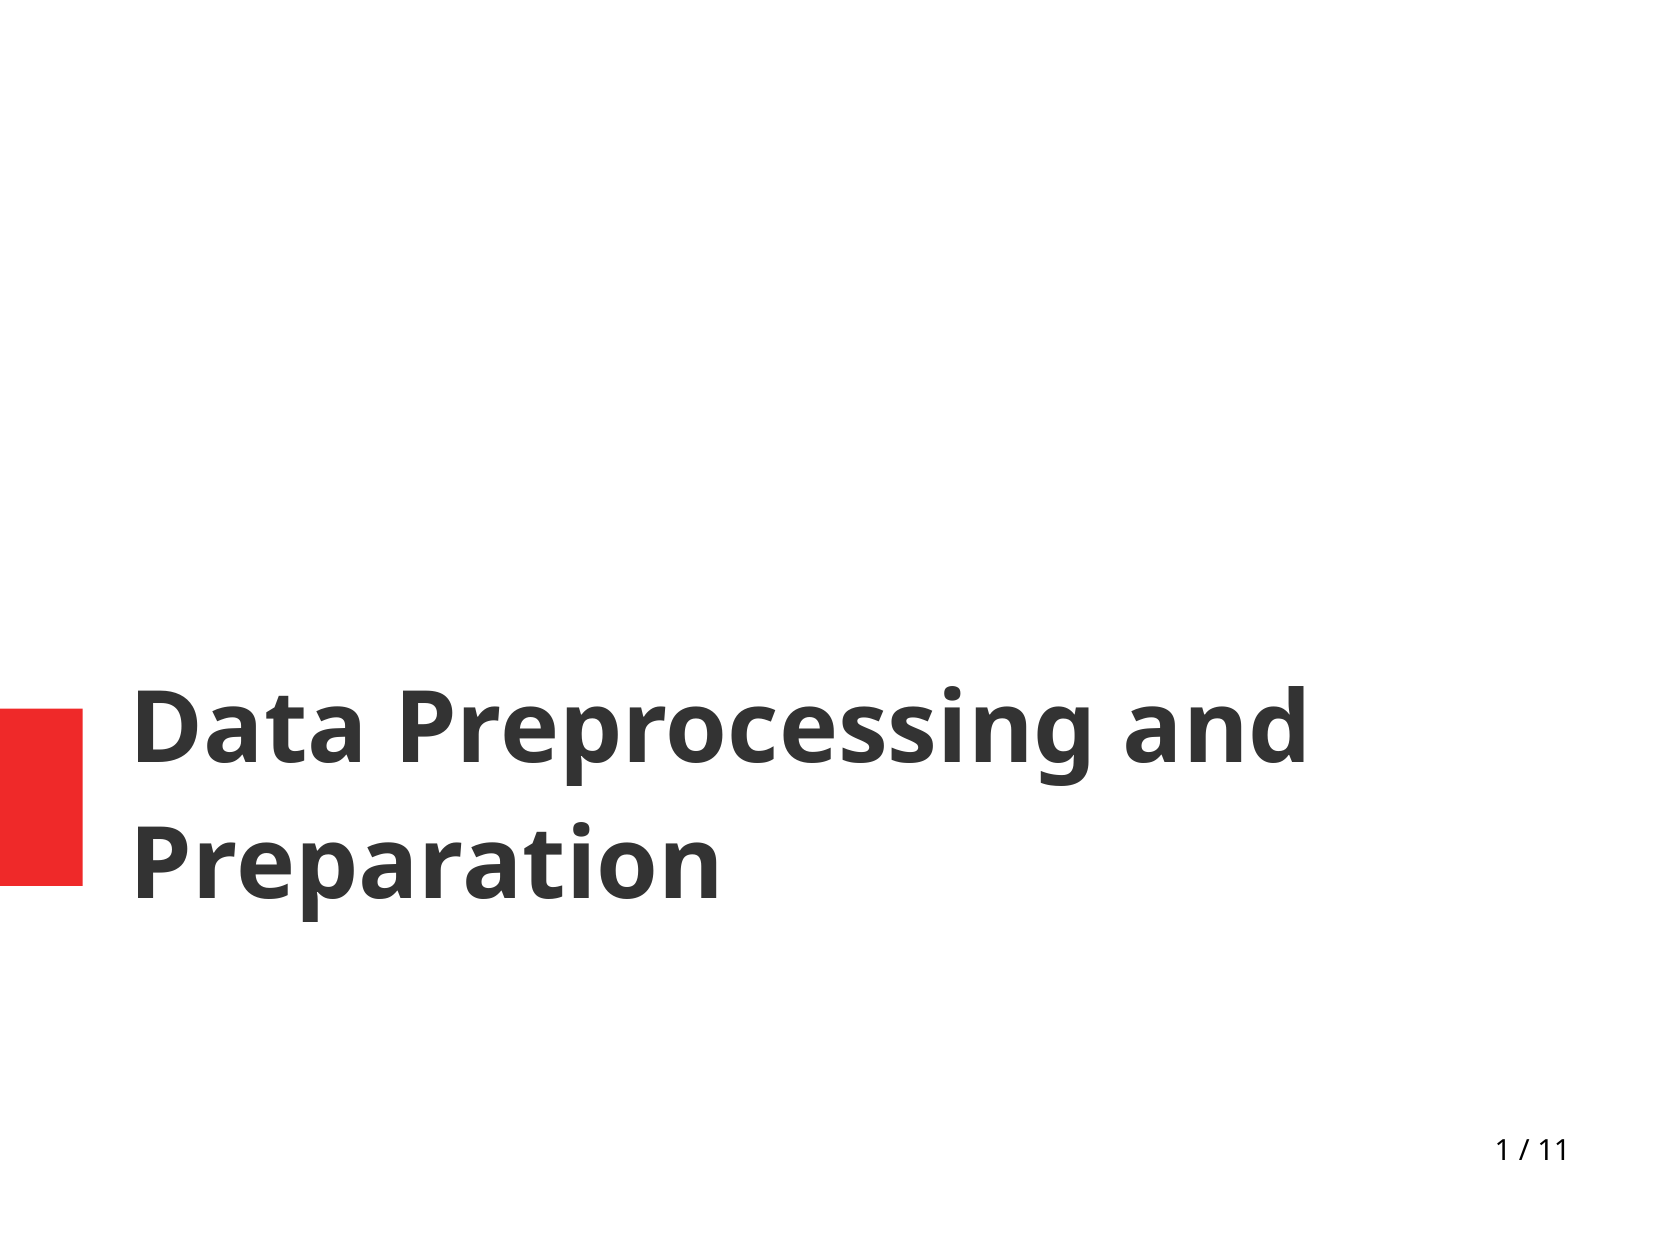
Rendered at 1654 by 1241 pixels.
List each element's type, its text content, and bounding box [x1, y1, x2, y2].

title Data Preprocessing and Preparation [129, 655, 1536, 928]
